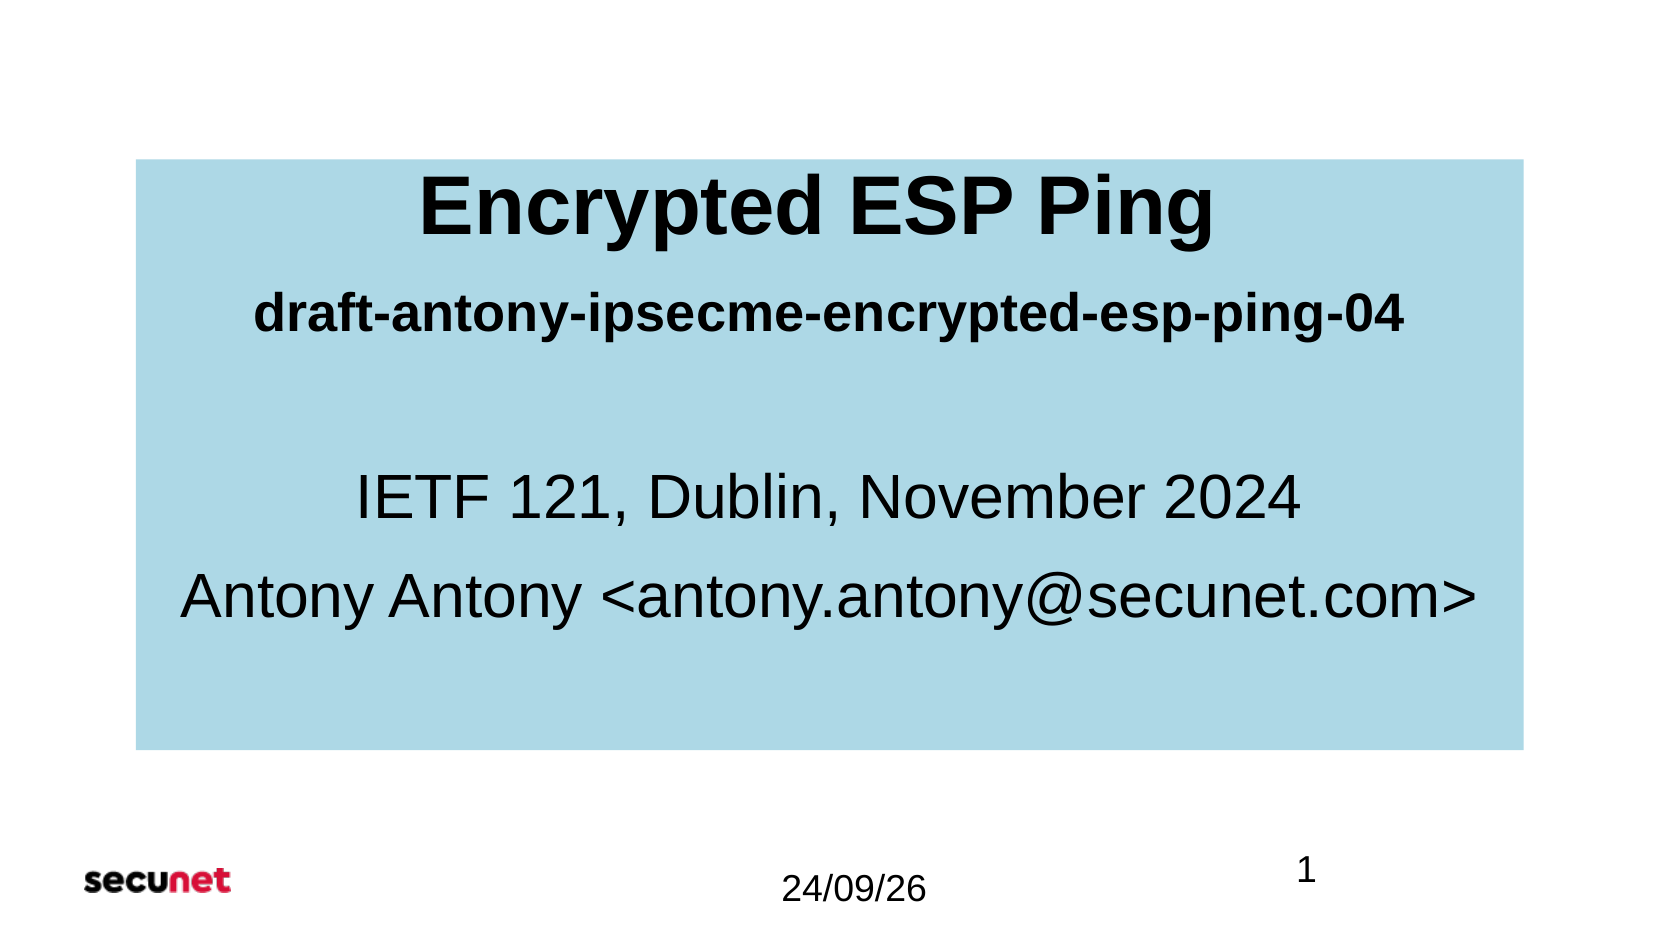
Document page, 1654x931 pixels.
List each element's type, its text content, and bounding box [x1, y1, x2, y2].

picture [84, 868, 231, 893]
list Encrypted ESP Ping draft-antony-ipsecme-encrypted-esp-ping-04 IETF 121, Dublin, November 2024 Antony Antony <antony.antony@secunet.com> [135, 159, 1524, 751]
